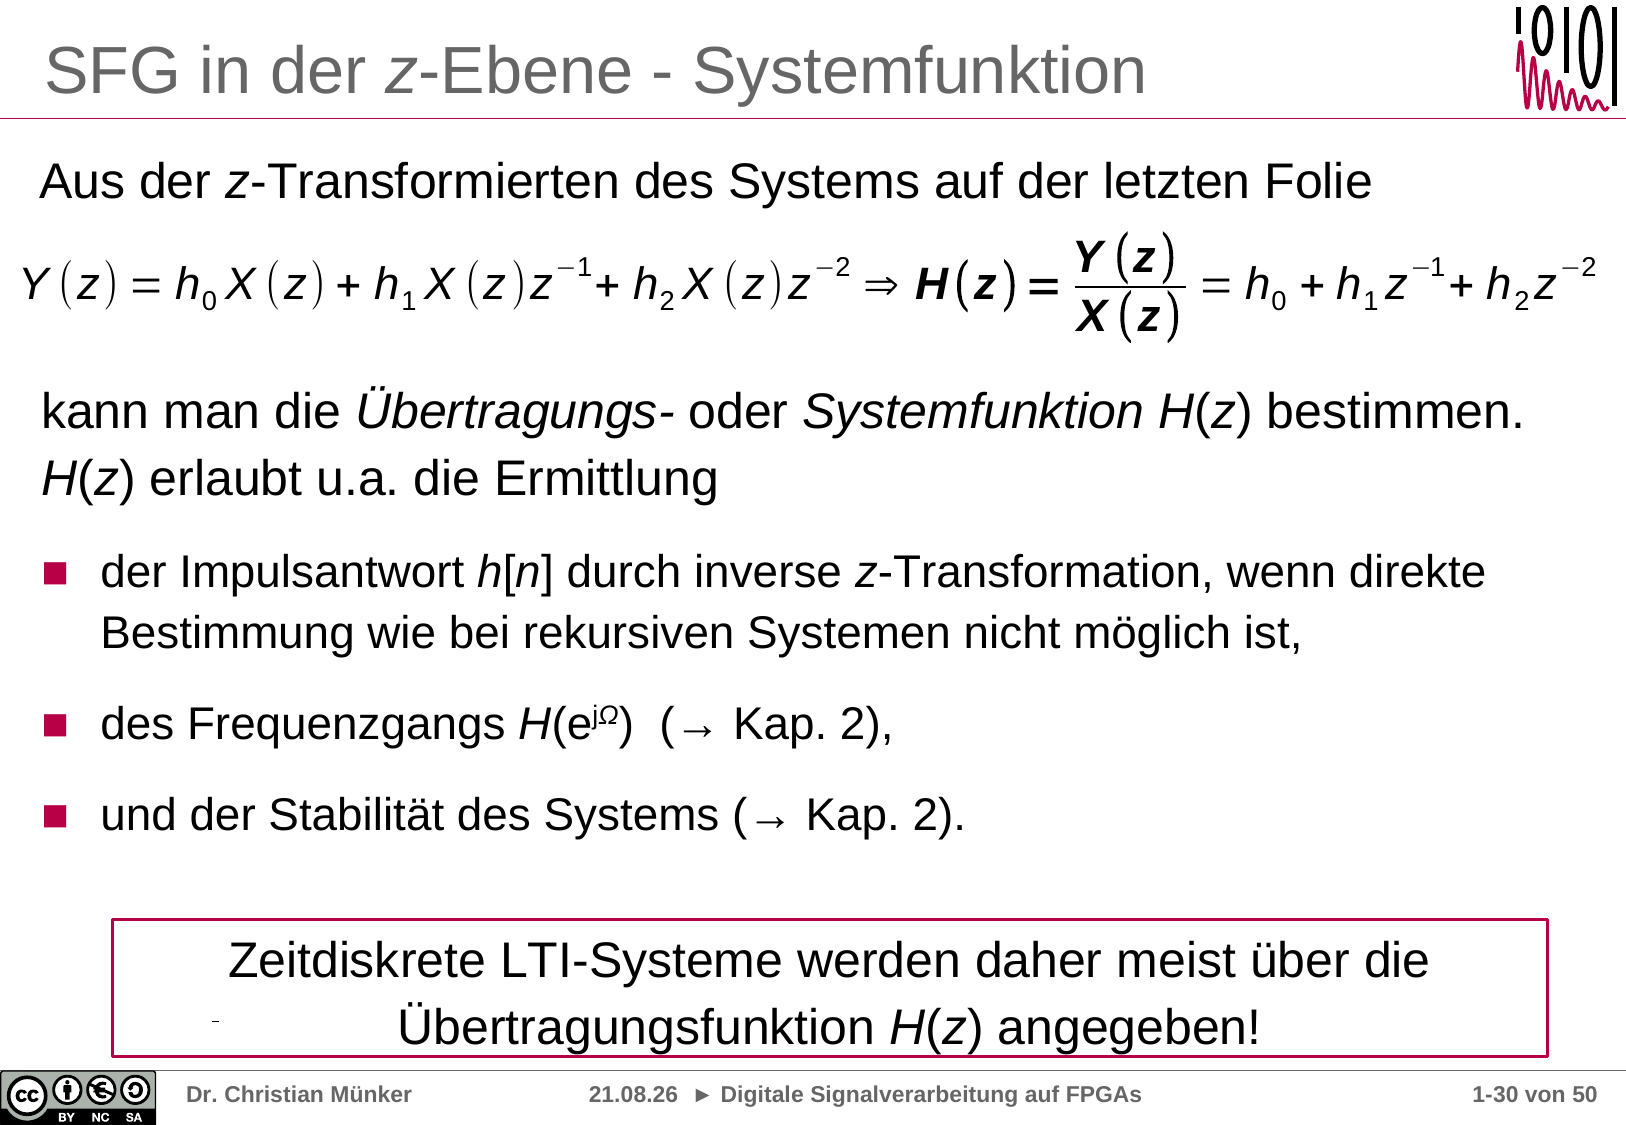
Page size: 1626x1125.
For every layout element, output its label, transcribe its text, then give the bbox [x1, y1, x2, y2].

list kann man die Übertragungs- oder Systemfunktion H(z) bestimmen. H(z) erlaubt u.a. die Ermittlung der Impulsantwort h[n] durch inverse z-Transformation, wenn direkte Bestimmung wie bei rekursiven Systemen nicht möglich ist, des Frequenzgangs H(ejΩ) (→ Kap. 2), und der Stabilität des Systems (→ Kap. 2). [41, 372, 1536, 851]
chart [11, 230, 1603, 343]
list Zeitdiskrete LTI-Systeme werden daher meist über die Übertragungsfunktion H(z) angegeben! [112, 919, 1548, 1046]
list Aus der z-Transformierten des Systems auf der letzten Folie [39, 141, 1534, 198]
title SFG in der z-Ebene - Systemfunktion [44, 17, 1418, 130]
picture [1512, 0, 1624, 114]
